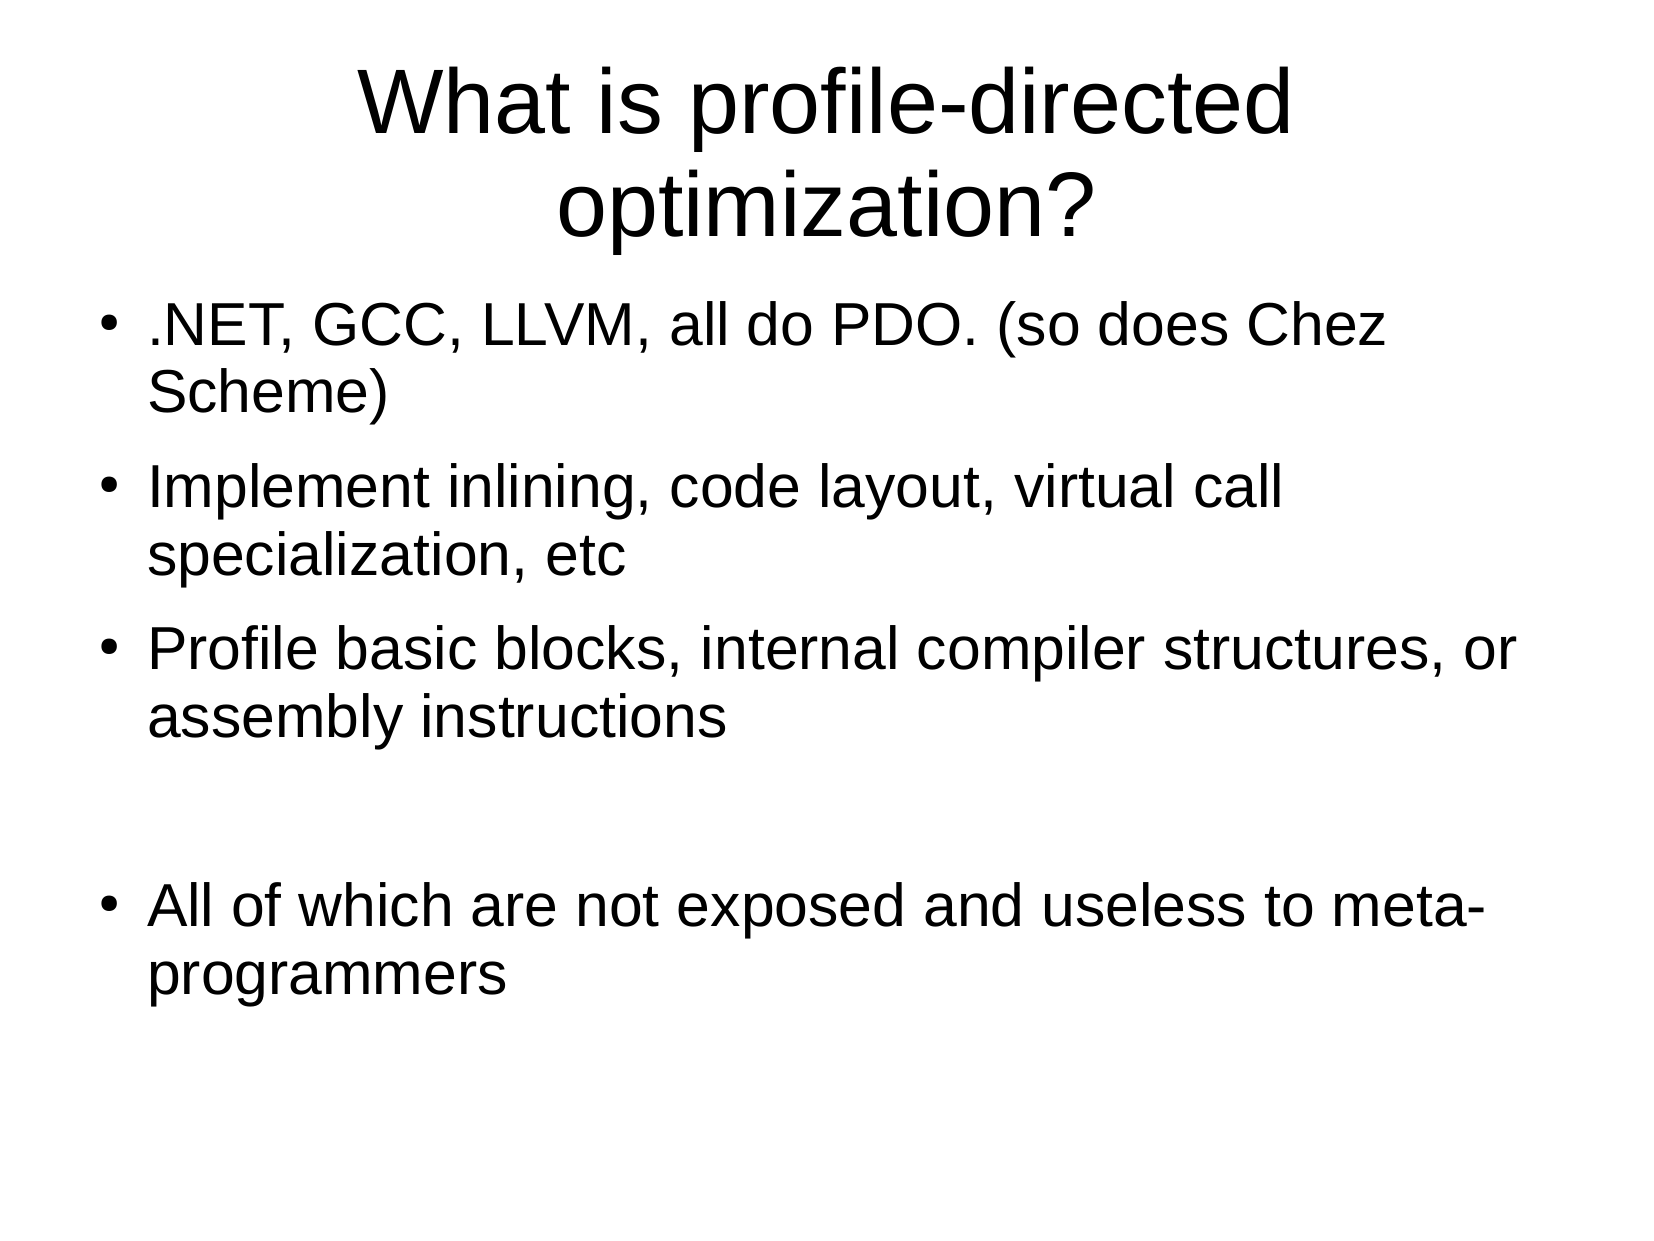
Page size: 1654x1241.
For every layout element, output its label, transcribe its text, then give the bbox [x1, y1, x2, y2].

list .NET, GCC, LLVM, all do PDO. (so does Chez Scheme) Implement inlining, code layout, virtual call specialization, etc Profile basic blocks, internal compiler structures, or assembly instructions All of which are not exposed and useless to meta-programmers [82, 290, 1571, 1010]
title What is profile-directed optimization? [82, 39, 1571, 267]
